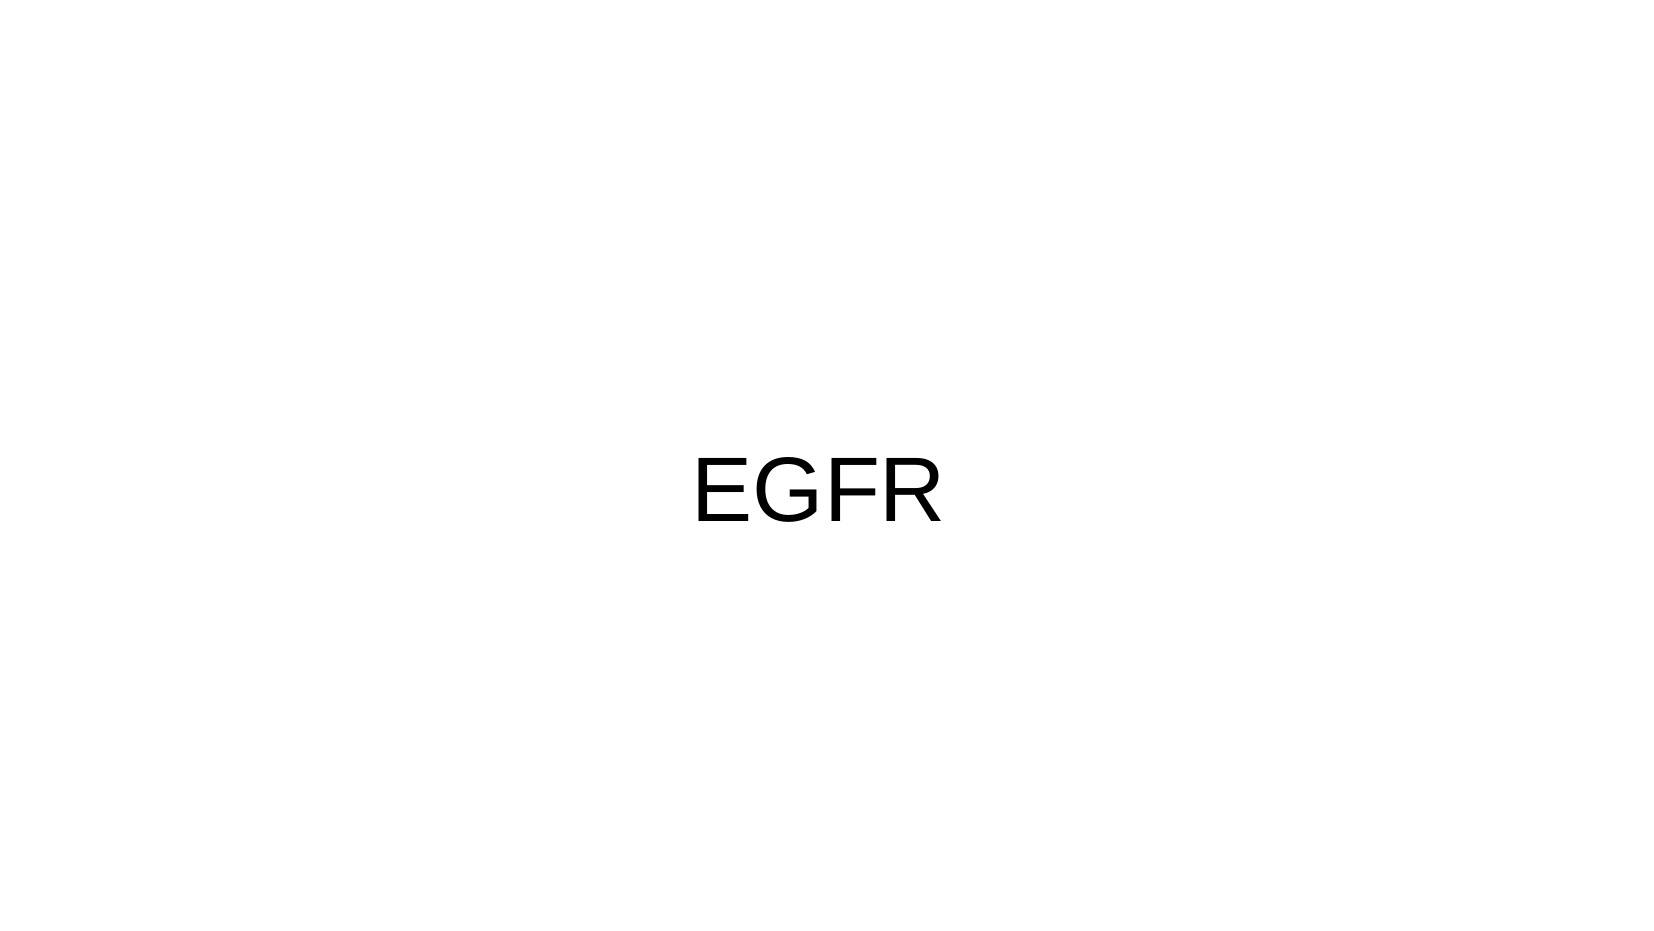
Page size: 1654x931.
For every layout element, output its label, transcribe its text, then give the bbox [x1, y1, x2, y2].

title EGFR [75, 412, 1564, 568]
